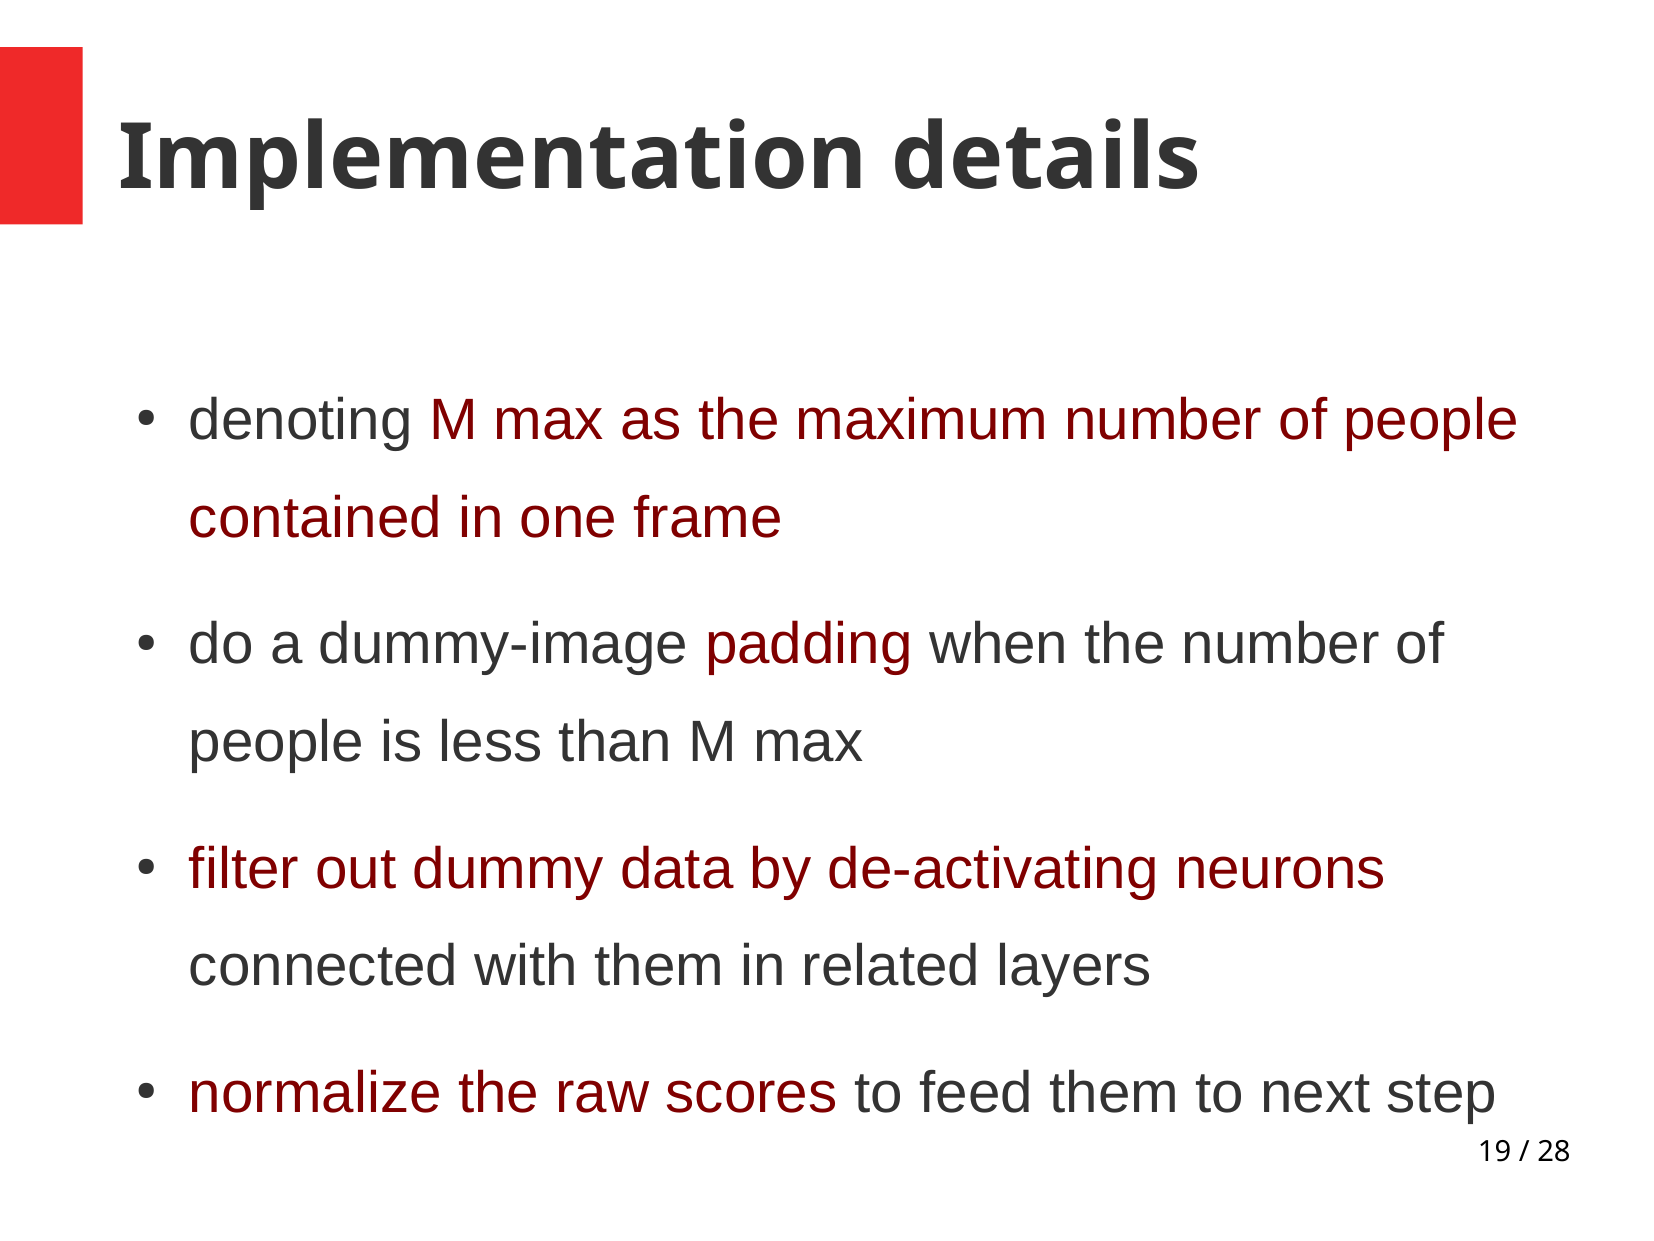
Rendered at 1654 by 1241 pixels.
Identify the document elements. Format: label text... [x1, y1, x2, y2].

list denoting M max as the maximum number of people contained in one frame do a dummy-image padding when the number of people is less than M max filter out dummy data by de-activating neurons connected with them in related layers normalize the raw scores to feed them to next step [118, 354, 1536, 1074]
title Implementation details [118, 49, 1571, 257]
